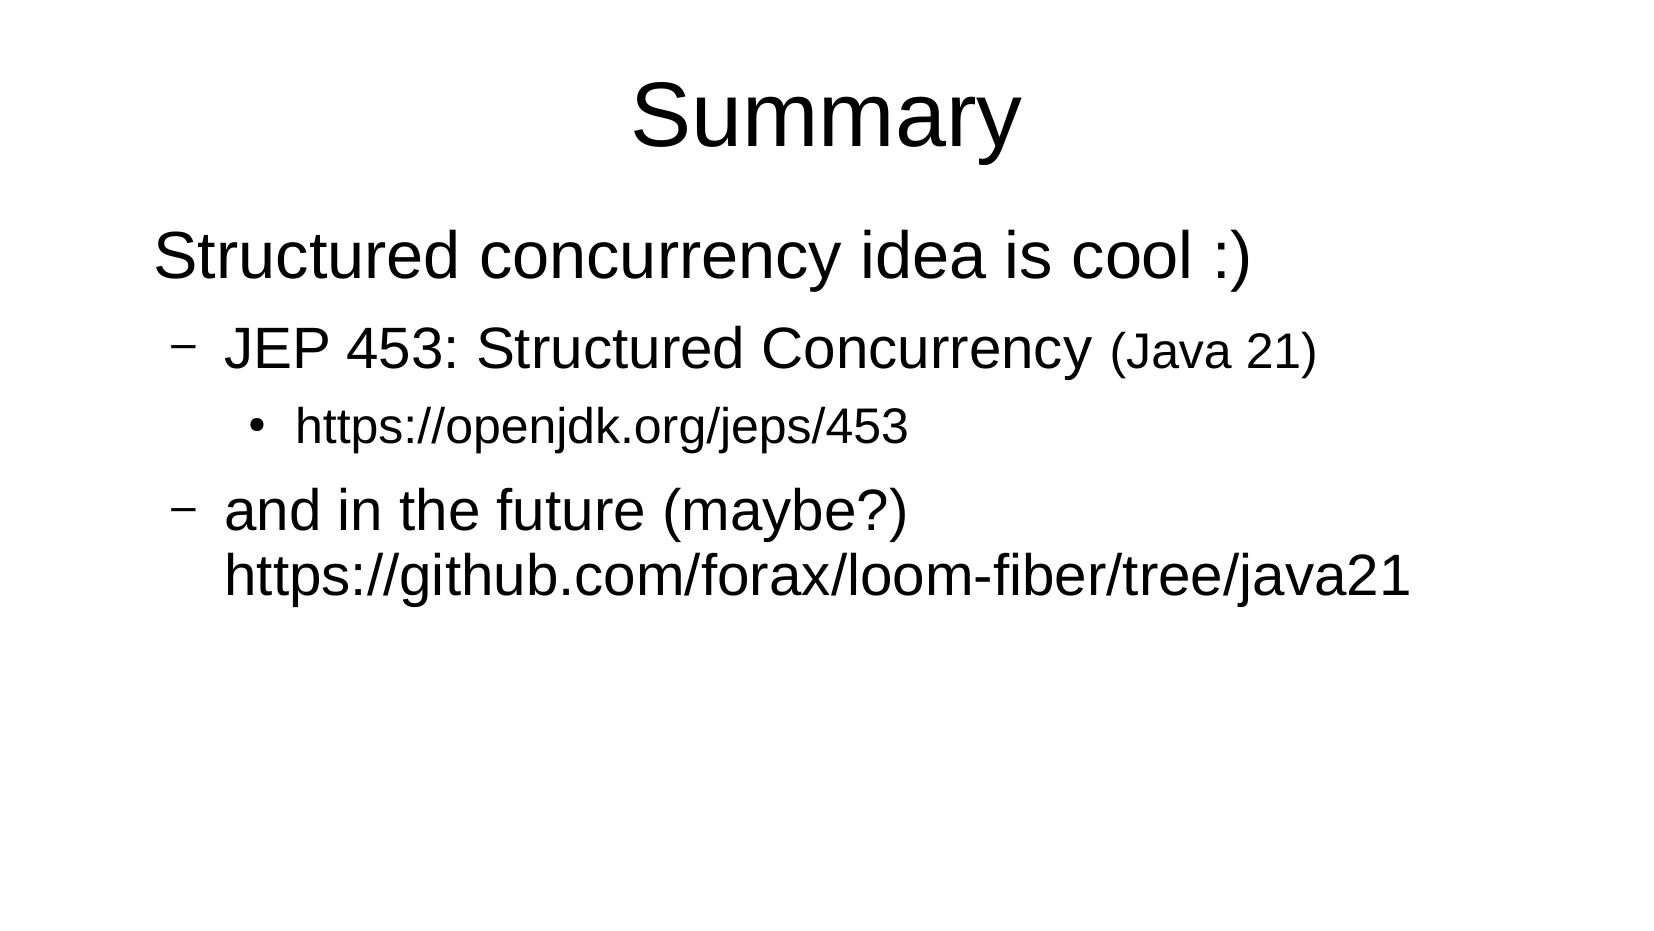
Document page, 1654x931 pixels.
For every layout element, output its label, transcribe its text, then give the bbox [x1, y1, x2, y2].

title Summary [82, 37, 1571, 193]
list Structured concurrency idea is cool :) JEP 453: Structured Concurrency (Java 21) https://openjdk.org/jeps/453 and in the future (maybe?) https://github.com/forax/loom-fiber/tree/java21 [82, 217, 1571, 758]
